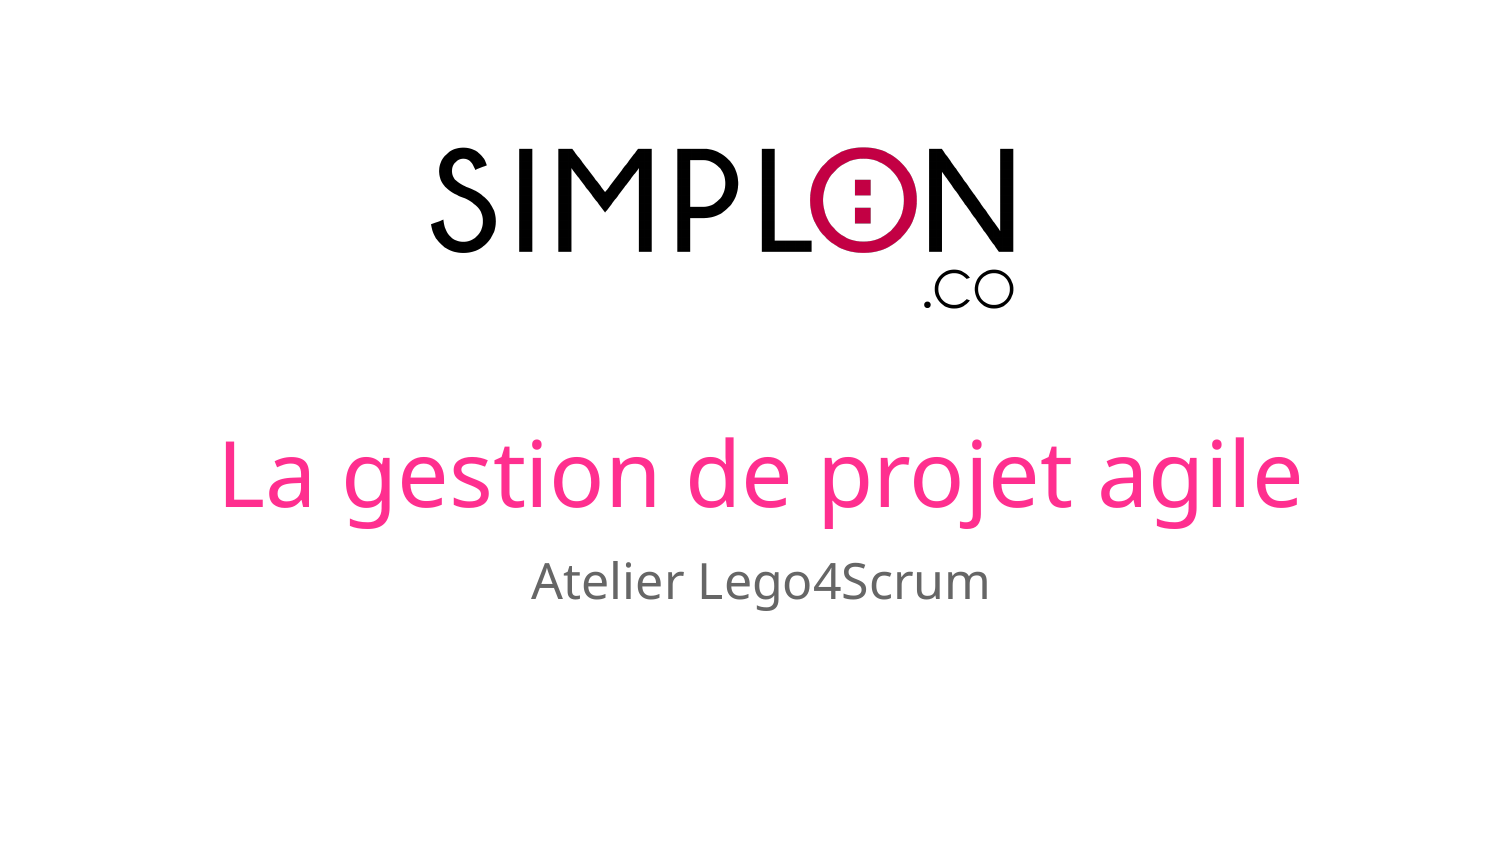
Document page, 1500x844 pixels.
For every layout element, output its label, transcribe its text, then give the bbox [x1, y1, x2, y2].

picture [427, 127, 1069, 323]
text_box La gestion de projet agile Atelier Lego4Scrum [118, 414, 1406, 632]
